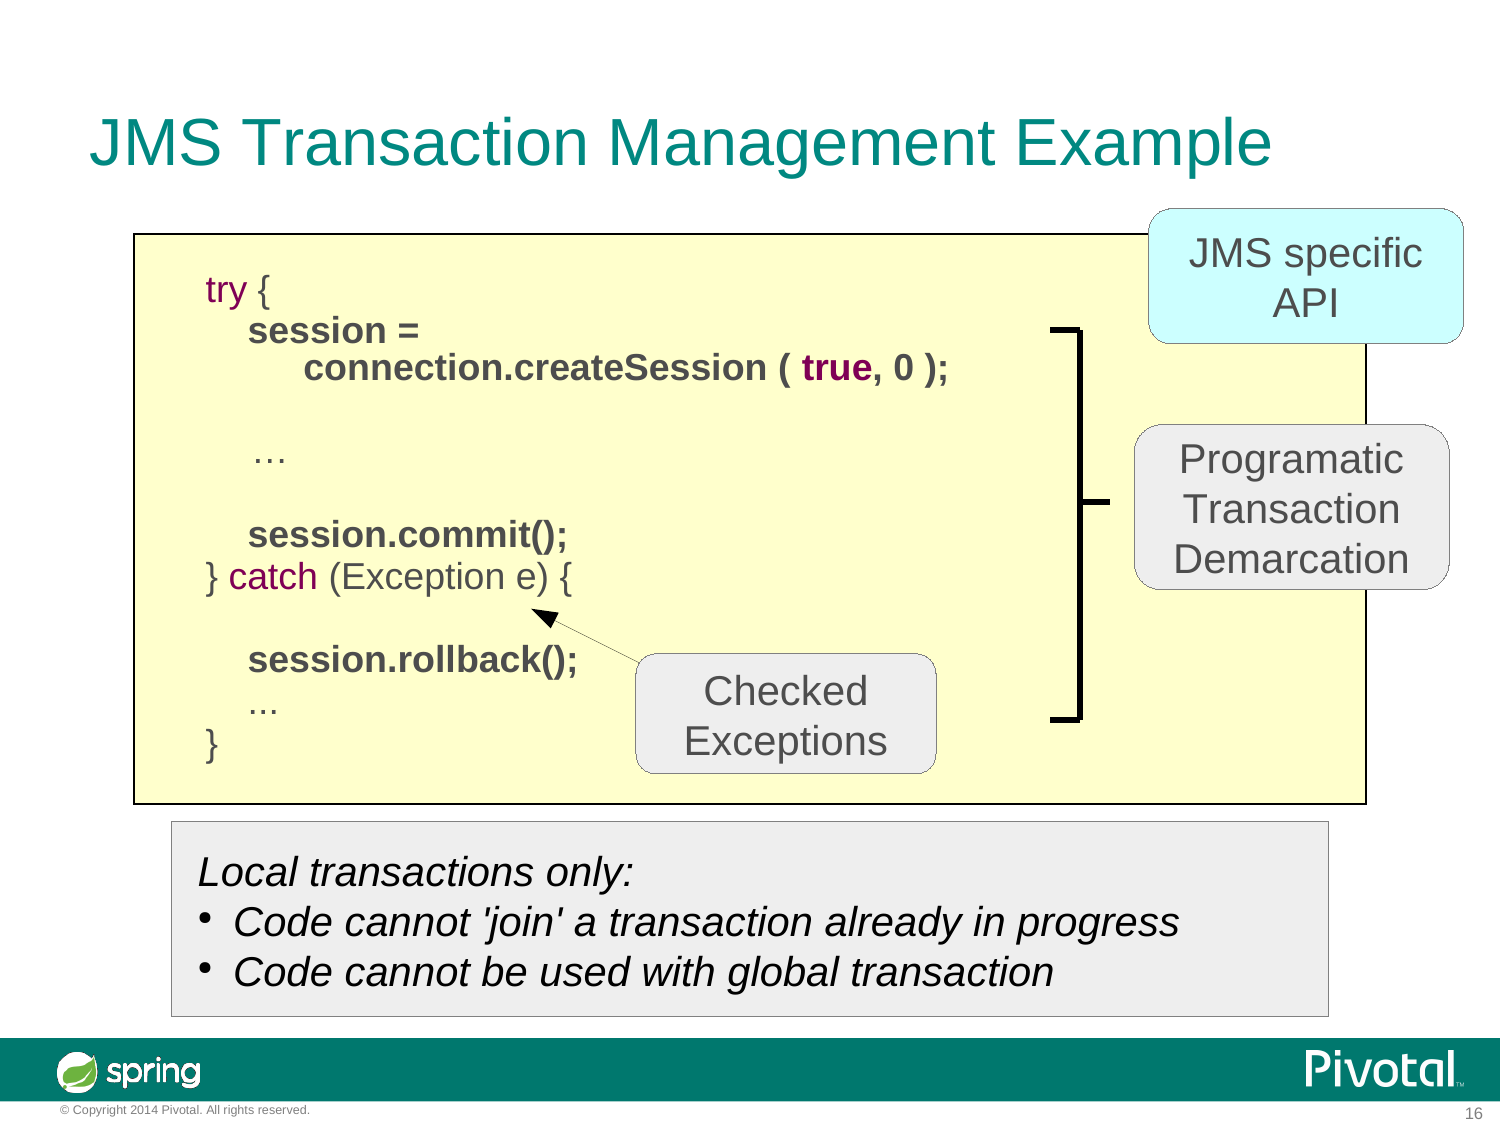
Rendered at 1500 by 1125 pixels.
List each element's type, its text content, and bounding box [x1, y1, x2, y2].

text_box try { session = connection.createSession ( true, 0 ); … session.commit(); } catch (Exception e) { session.rollback(); ... } [134, 233, 1366, 804]
text_box Local transactions only: Code cannot 'join' a transaction already in progress Code cannot be used with global transaction [171, 821, 1329, 1017]
picture [1306, 1050, 1464, 1087]
text_box Checked Exceptions [635, 653, 937, 774]
text_box Programatic Transaction Demarcation [1134, 424, 1450, 590]
text_box JMS specific API [1148, 208, 1464, 344]
picture [32, 1041, 210, 1103]
title JMS Transaction Management Example [75, 45, 1426, 233]
